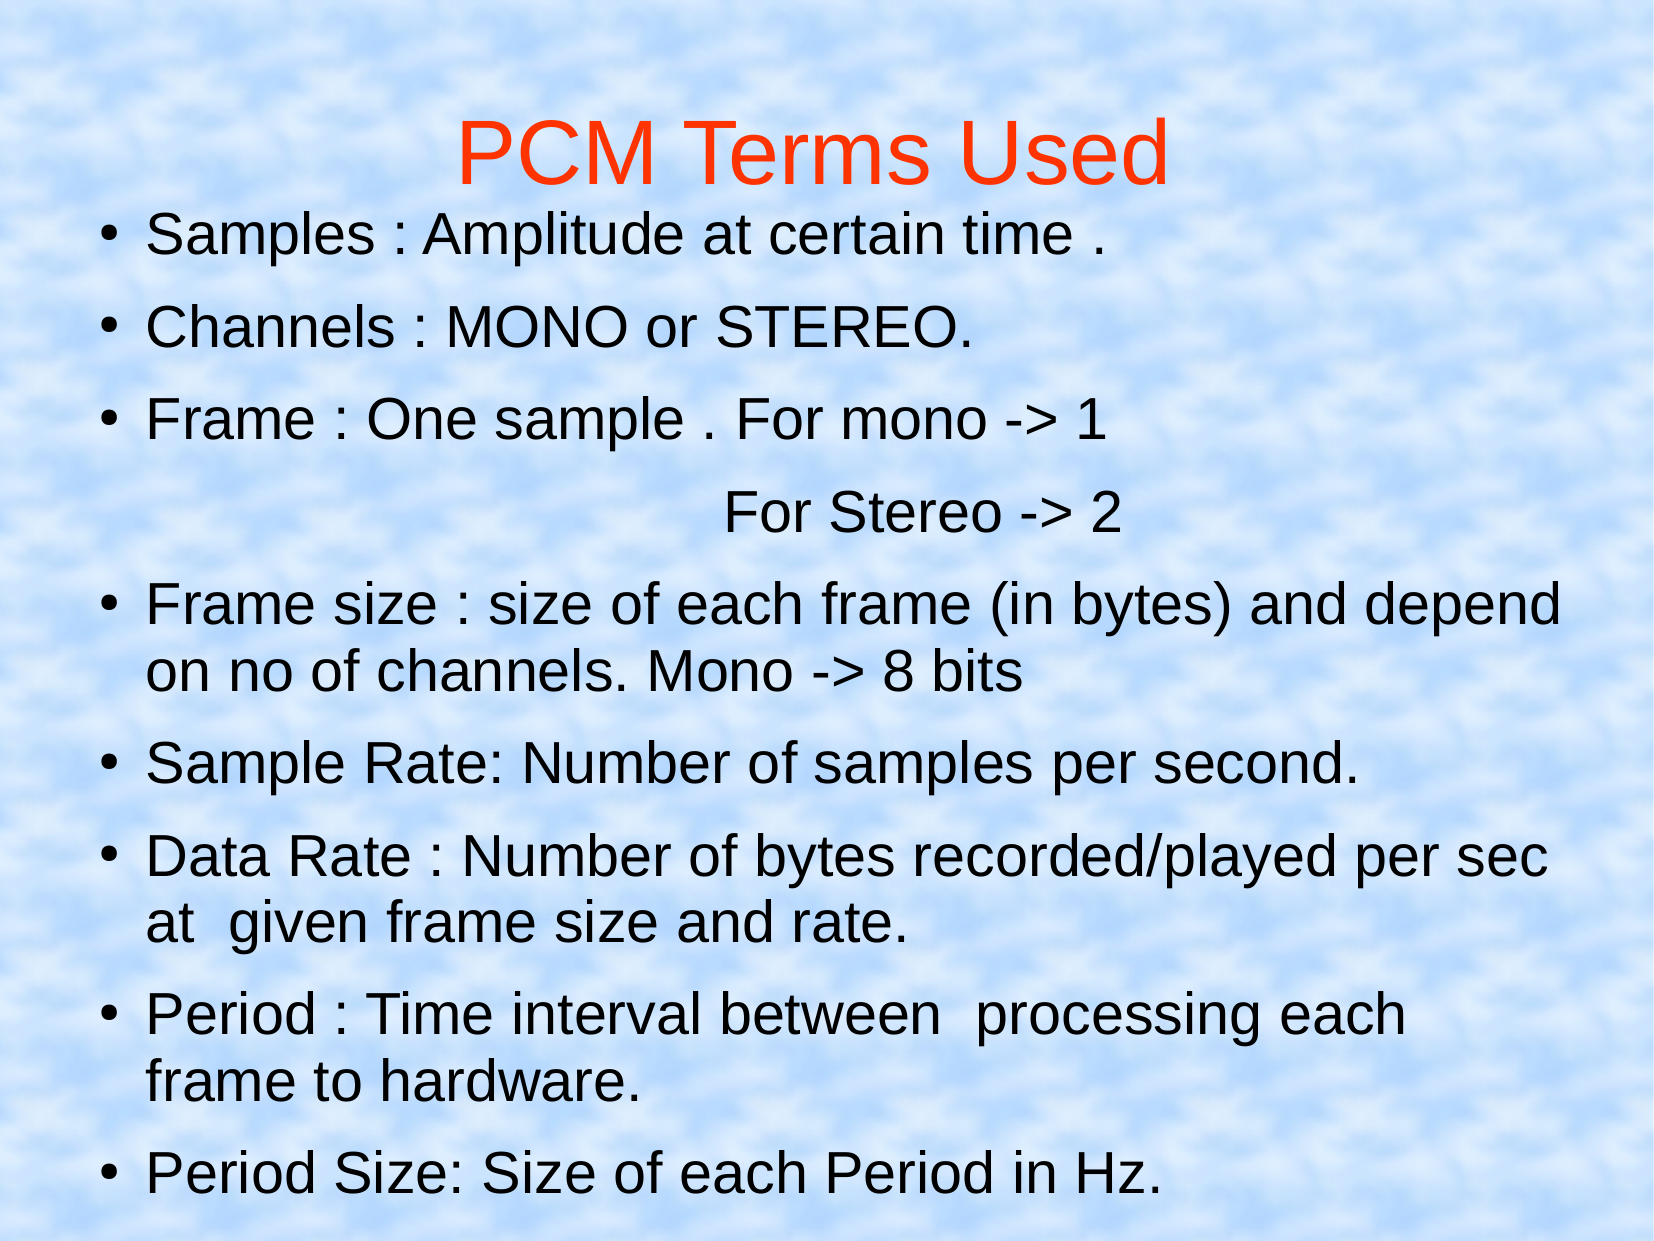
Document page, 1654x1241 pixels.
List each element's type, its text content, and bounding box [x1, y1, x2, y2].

list Samples : Amplitude at certain time . Channels : MONO or STEREO. Frame : One sample . For mono -> 1 For Stereo -> 2 Frame size : size of each frame (in bytes) and depend on no of channels. Mono -> 8 bits Sample Rate: Number of samples per second. Data Rate : Number of bytes recorded/played per sec at given frame size and rate. Period : Time interval between processing each frame to hardware. Period Size: Size of each Period in Hz. [82, 200, 1571, 1217]
title PCM Terms Used [82, 49, 1571, 200]
picture [0, 0, 1654, 1241]
